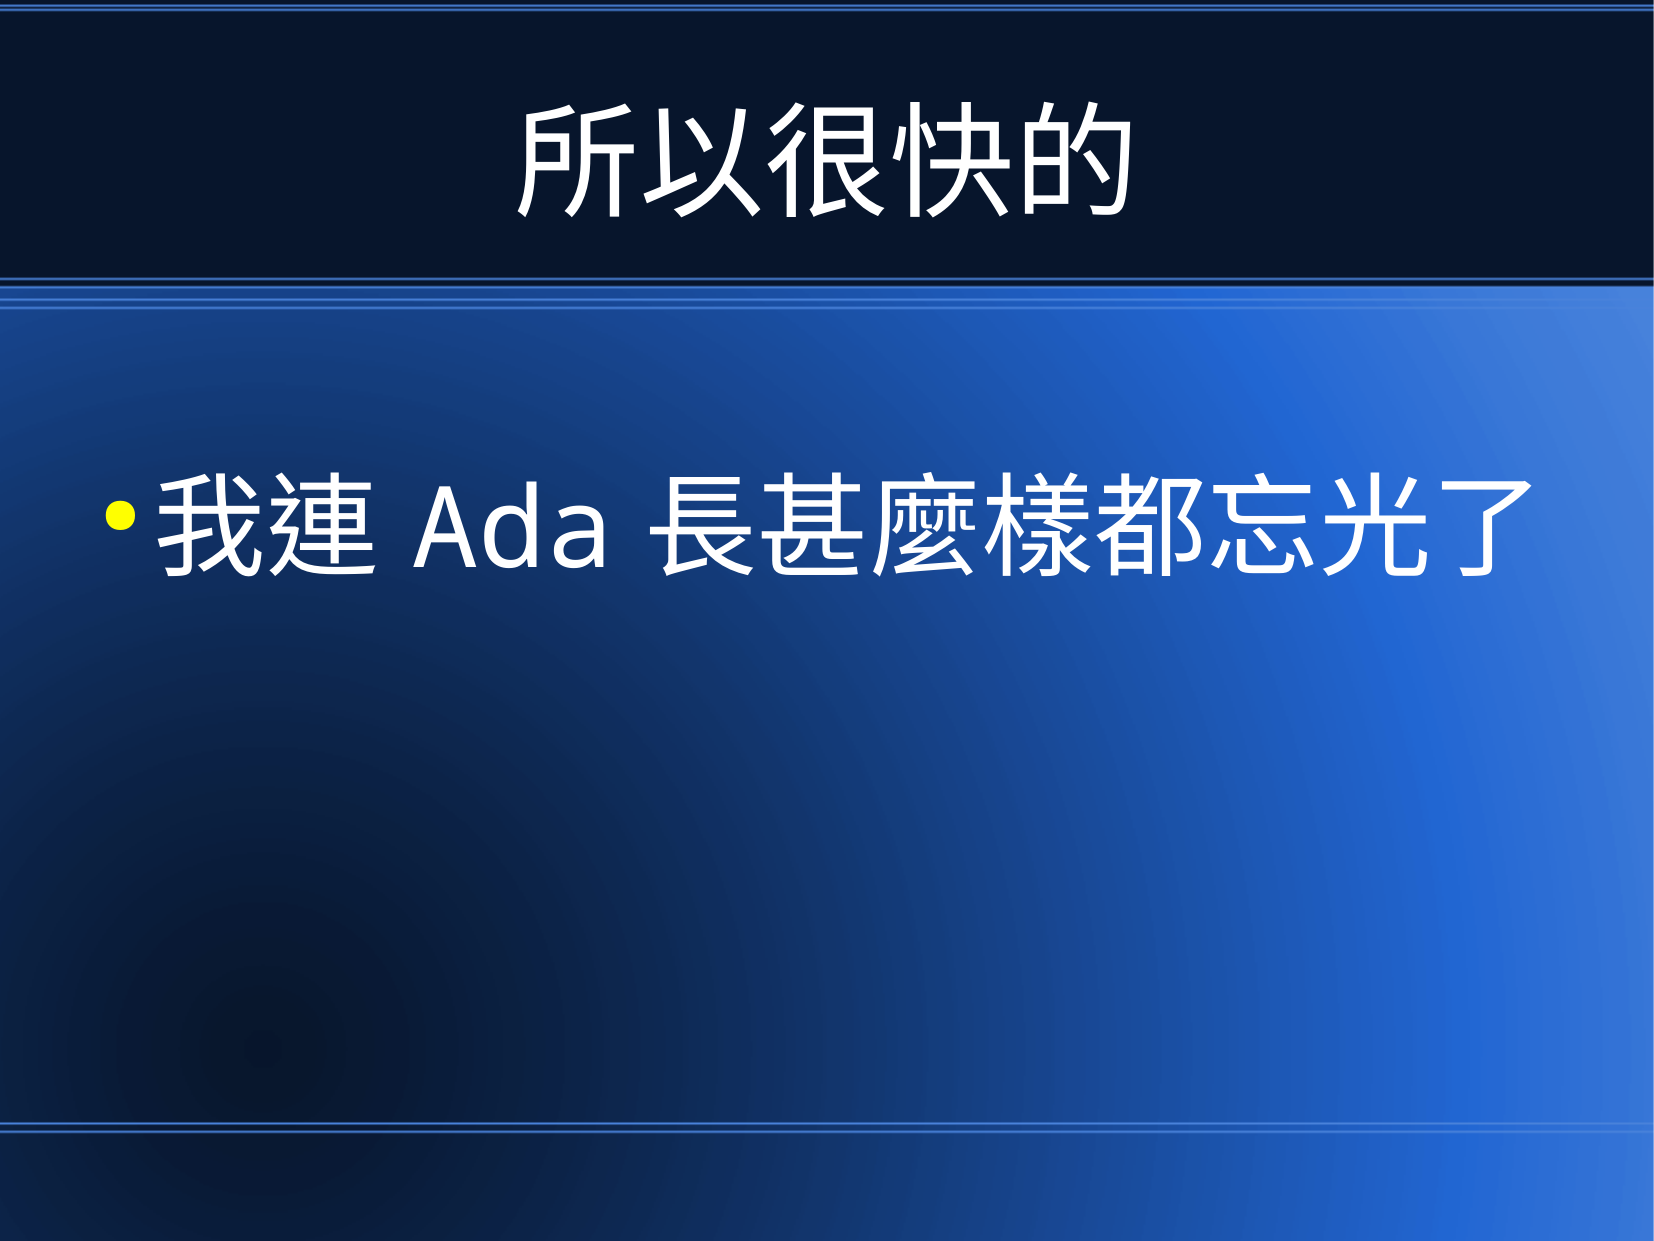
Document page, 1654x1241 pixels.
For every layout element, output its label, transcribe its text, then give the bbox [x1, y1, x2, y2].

picture [0, 0, 1654, 1241]
list 我連Ada長甚麼樣都忘光了 [82, 355, 1571, 1241]
title 所以很快的 [82, 49, 1571, 257]
